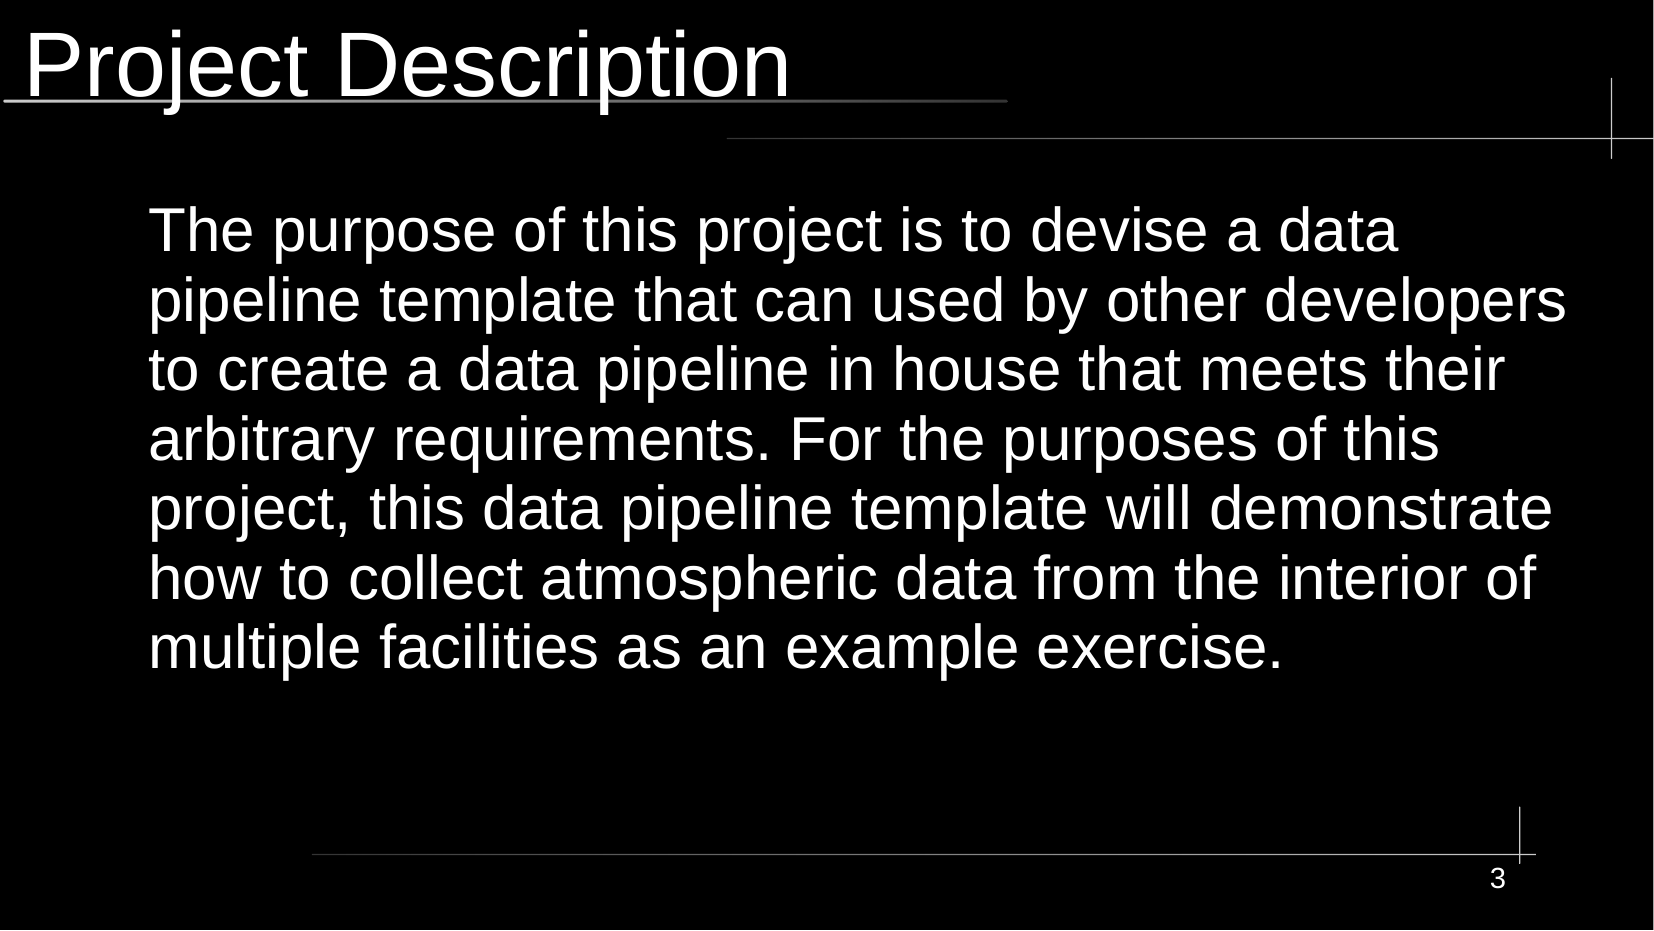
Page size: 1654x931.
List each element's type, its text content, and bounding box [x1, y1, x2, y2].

list The purpose of this project is to devise a data pipeline template that can used by other developers to create a data pipeline in house that meets their arbitrary requirements. For the purposes of this project, this data pipeline template will demonstrate how to collect atmospheric data from the interior of multiple facilities as an example exercise. [82, 195, 1571, 735]
title Project Description [23, 11, 1589, 119]
